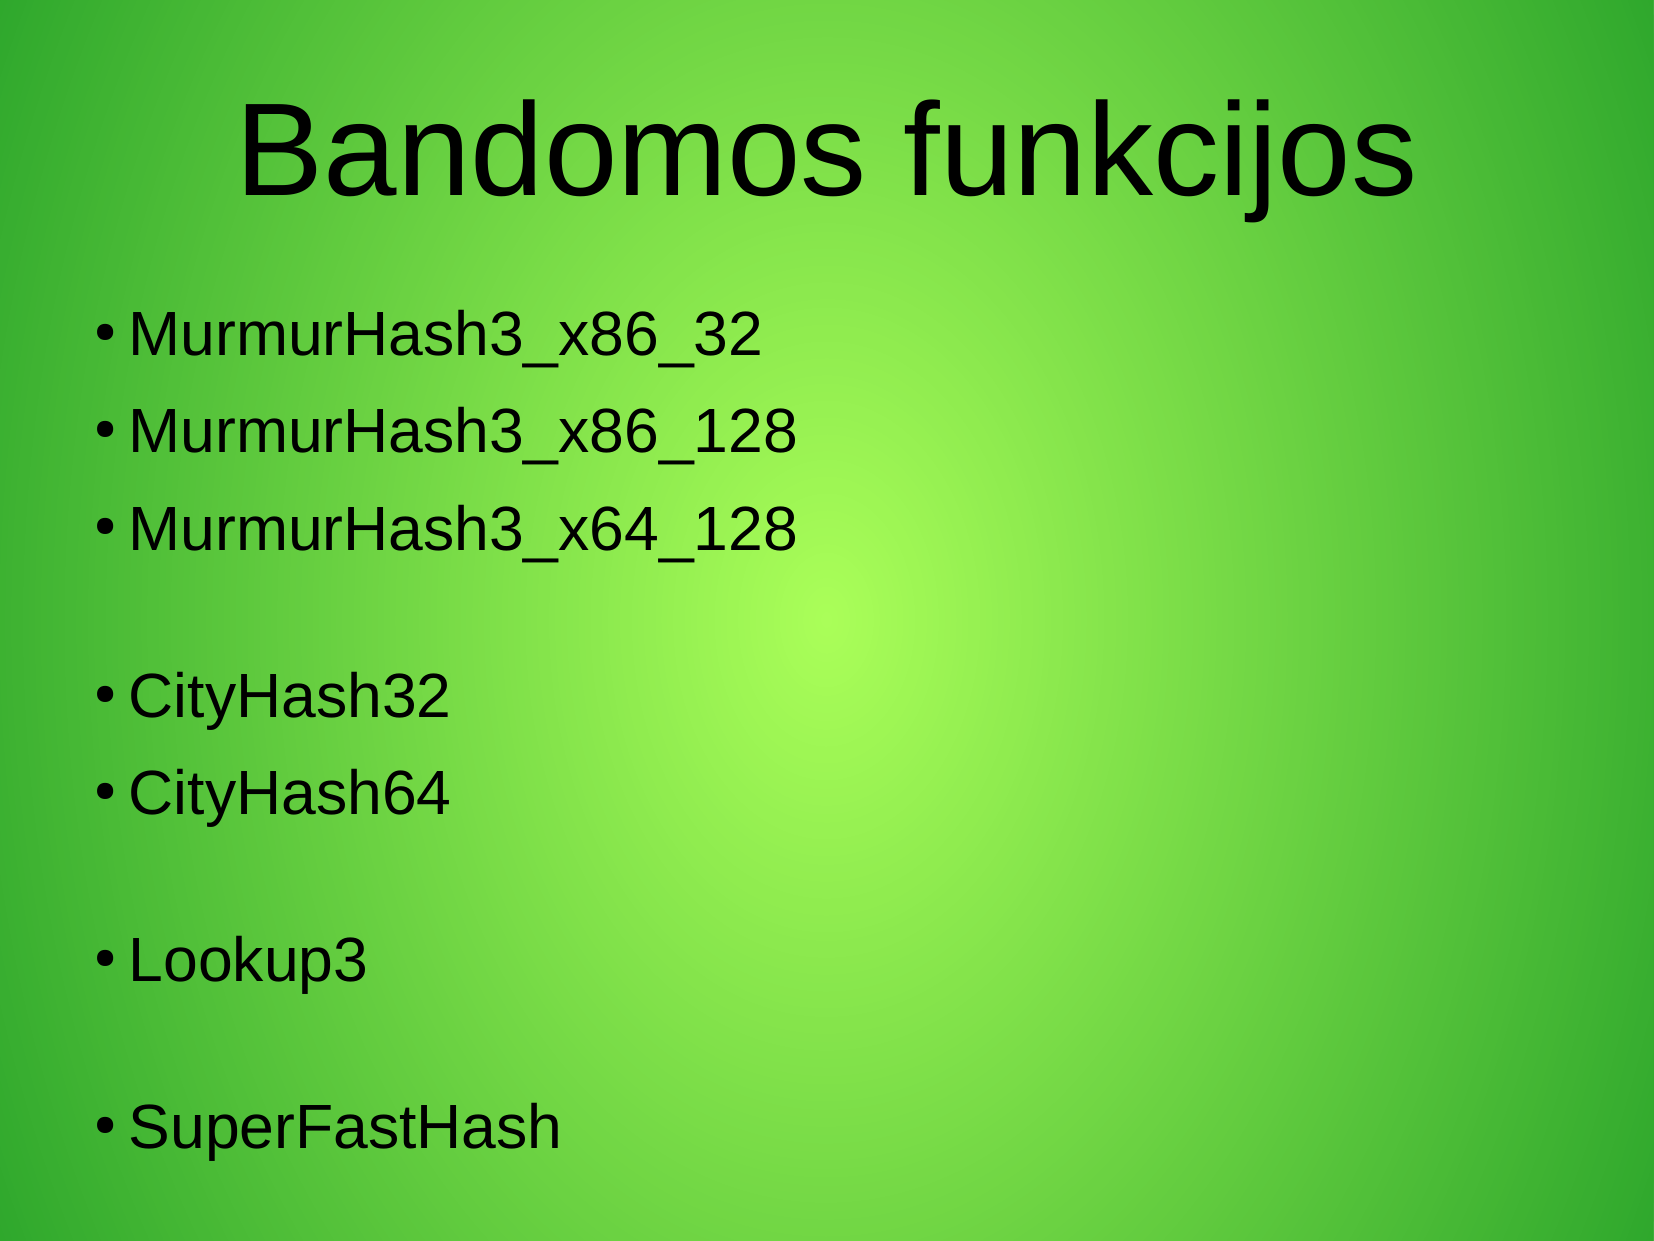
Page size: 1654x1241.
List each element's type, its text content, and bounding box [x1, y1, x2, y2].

title Bandomos funkcijos [82, 47, 1571, 252]
list MurmurHash3_x86_32 MurmurHash3_x86_128 MurmurHash3_x64_128 CityHash32 CityHash64 Lookup3 SuperFastHash [82, 299, 1571, 1170]
